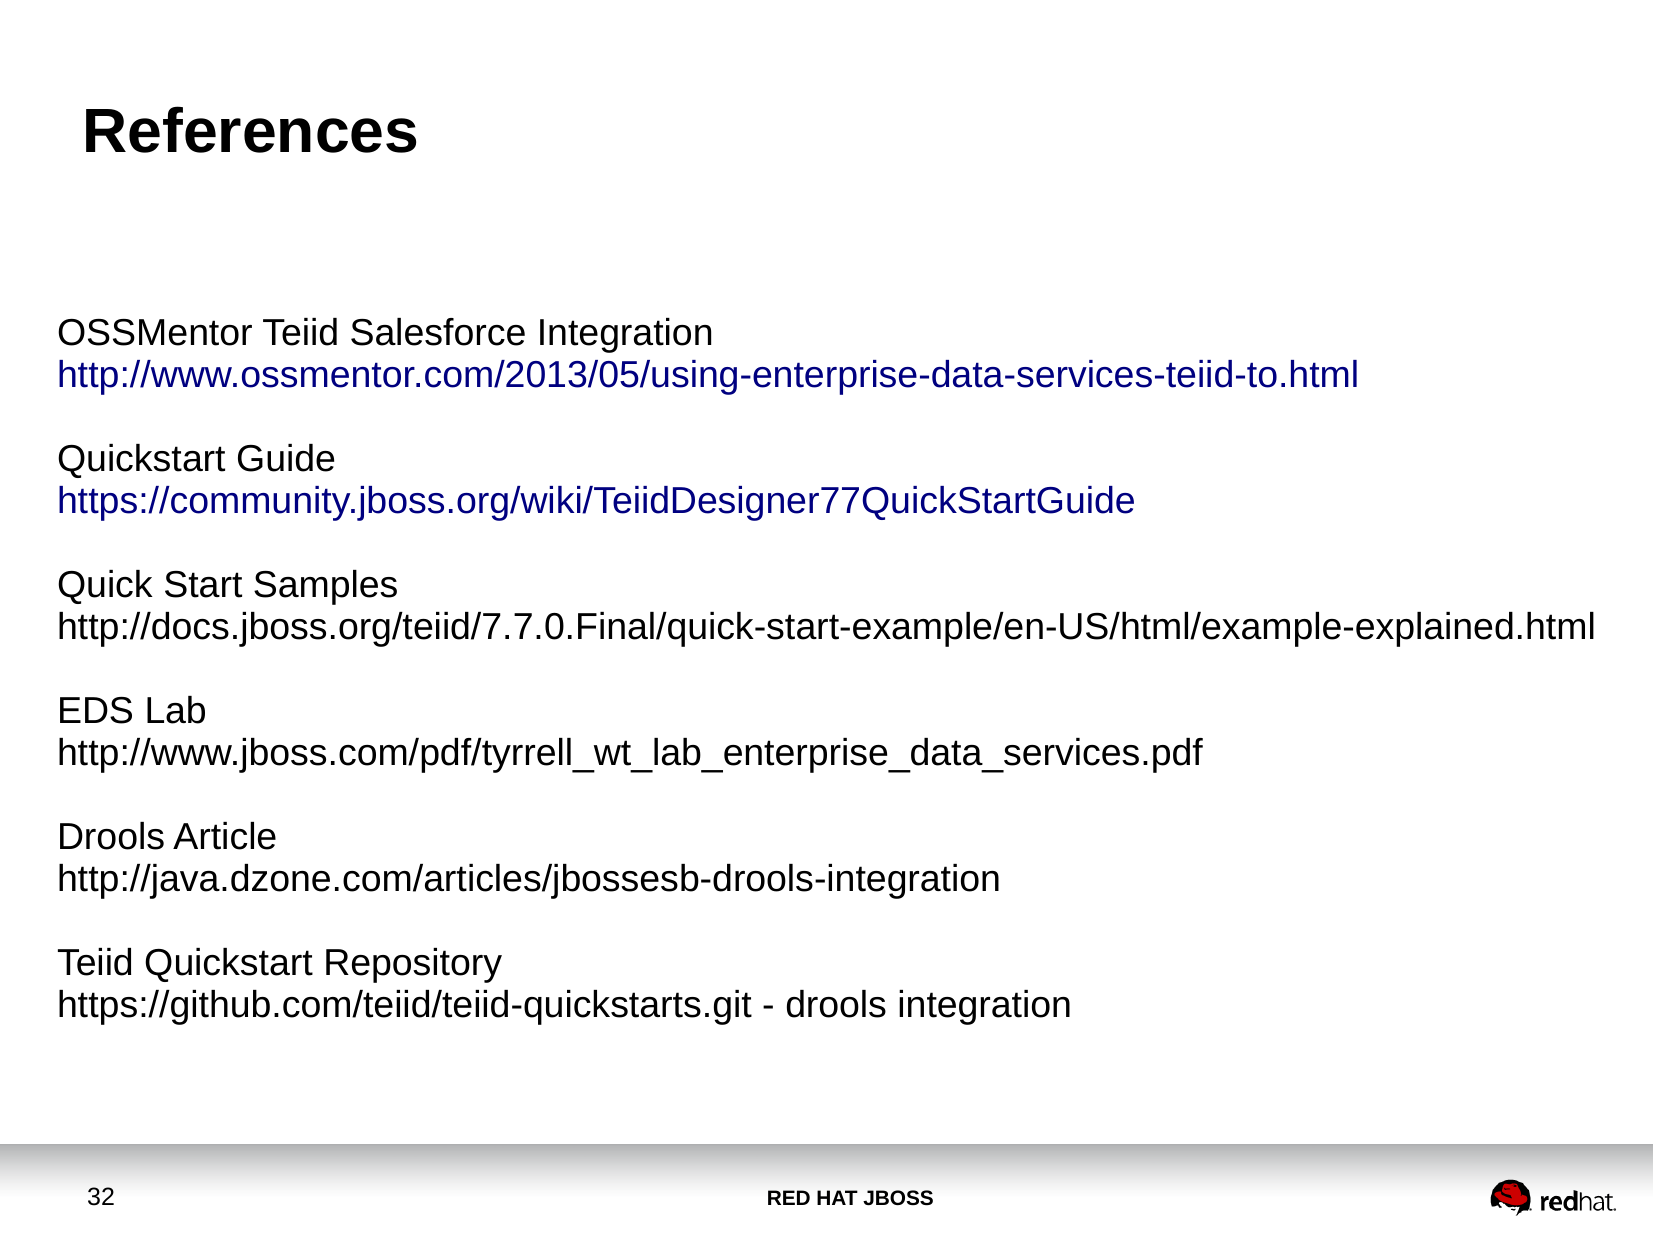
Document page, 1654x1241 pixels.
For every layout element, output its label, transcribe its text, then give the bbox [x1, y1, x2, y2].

title References [82, 37, 1571, 226]
text_box OSSMentor Teiid Salesforce Integration http://www.ossmentor.com/2013/05/using-enterprise-data-services-teiid-to.html Quickstart Guide https://community.jboss.org/wiki/TeiidDesigner77QuickStartGuide Quick Start Samples http://docs.jboss.org/teiid/7.7.0.Final/quick-start-example/en-US/html/example-explained.html EDS Lab http://www.jboss.com/pdf/tyrrell_wt_lab_enterprise_data_services.pdf Drools Article http://java.dzone.com/articles/jbossesb-drools-integration Teiid Quickstart Repository https://github.com/teiid/teiid-quickstarts.git - drools integration [42, 262, 1653, 1034]
picture [0, 1144, 1653, 1241]
